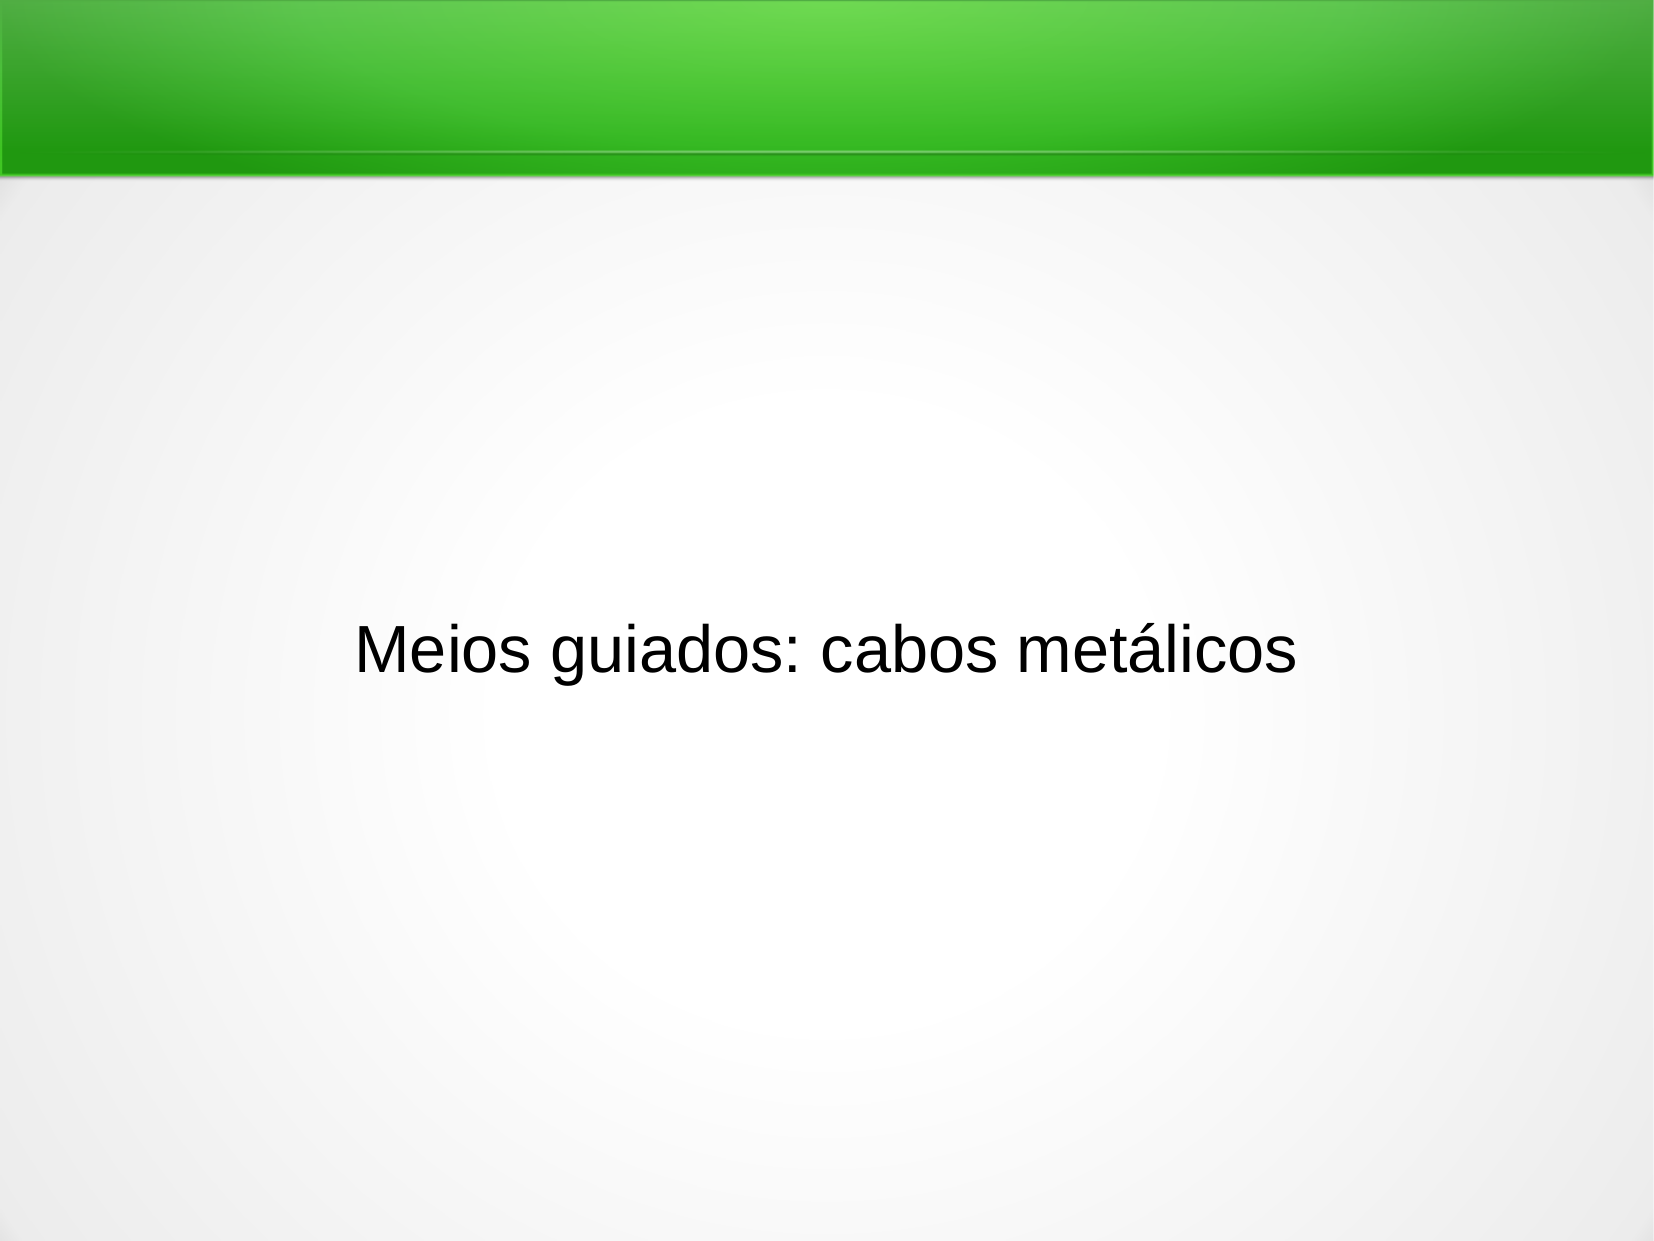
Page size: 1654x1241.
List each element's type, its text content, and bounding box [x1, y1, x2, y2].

picture [0, 0, 1654, 1241]
subtitle Meios guiados: cabos metálicos [82, 290, 1571, 1010]
